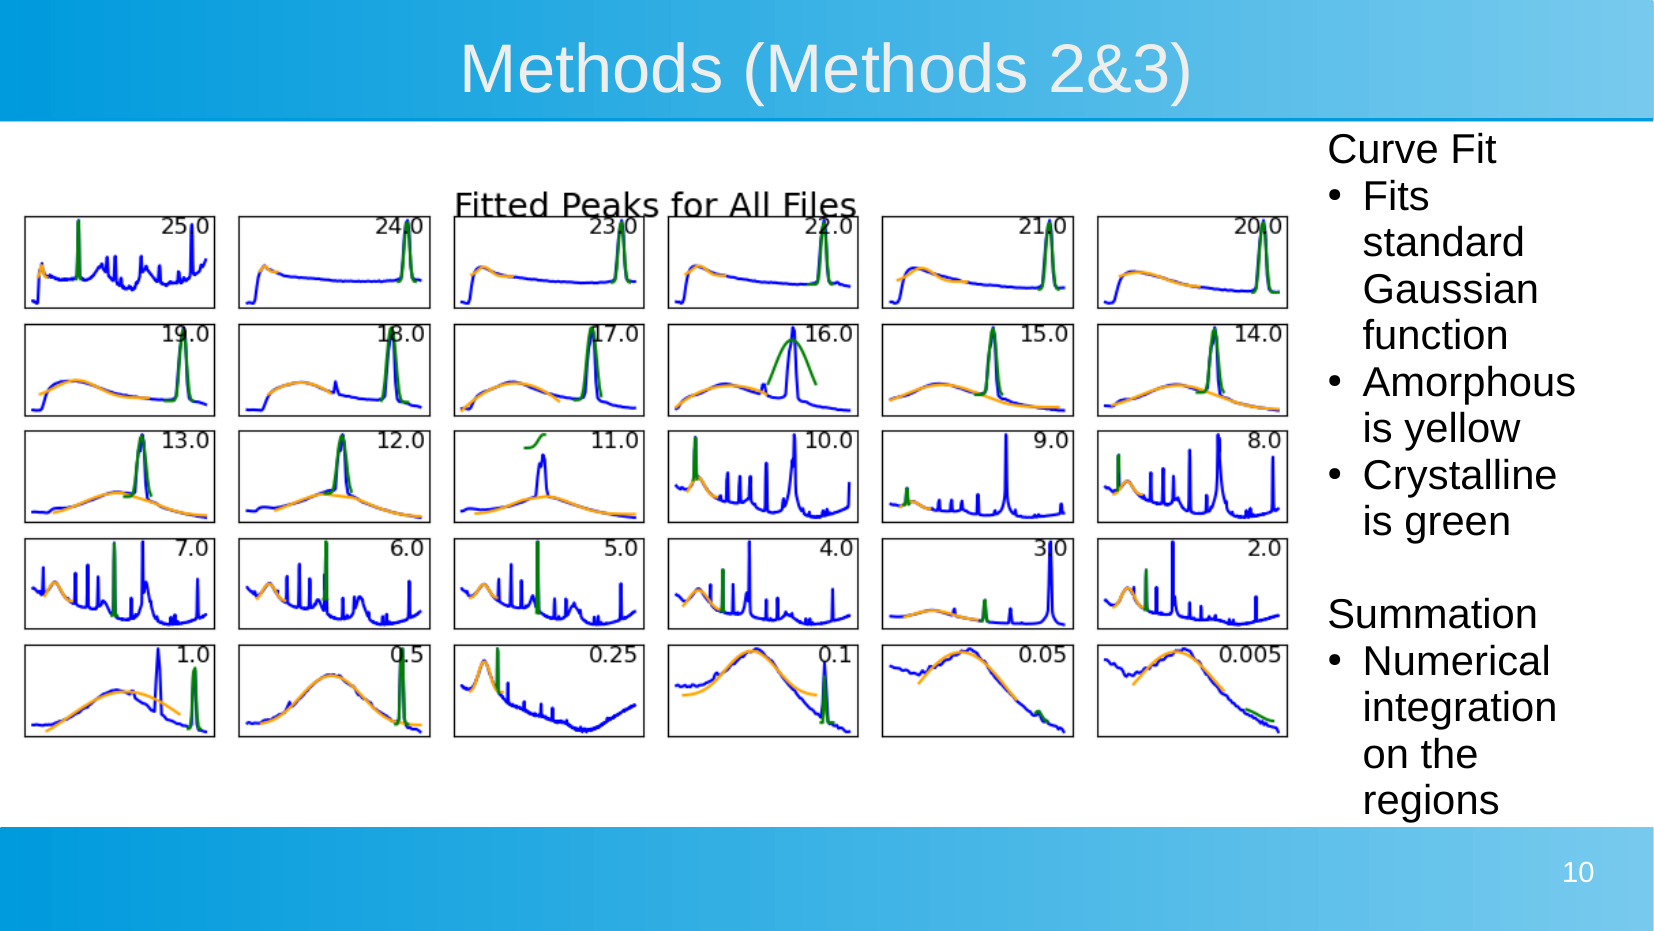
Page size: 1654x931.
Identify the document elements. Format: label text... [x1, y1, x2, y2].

picture [0, 178, 1310, 751]
text_box Curve Fit Fits standard Gaussian function Amorphous is yellow Crystalline is green Summation Numerical integration on the regions [1312, 118, 1613, 831]
title Methods (Methods 2&3) [59, 29, 1595, 108]
